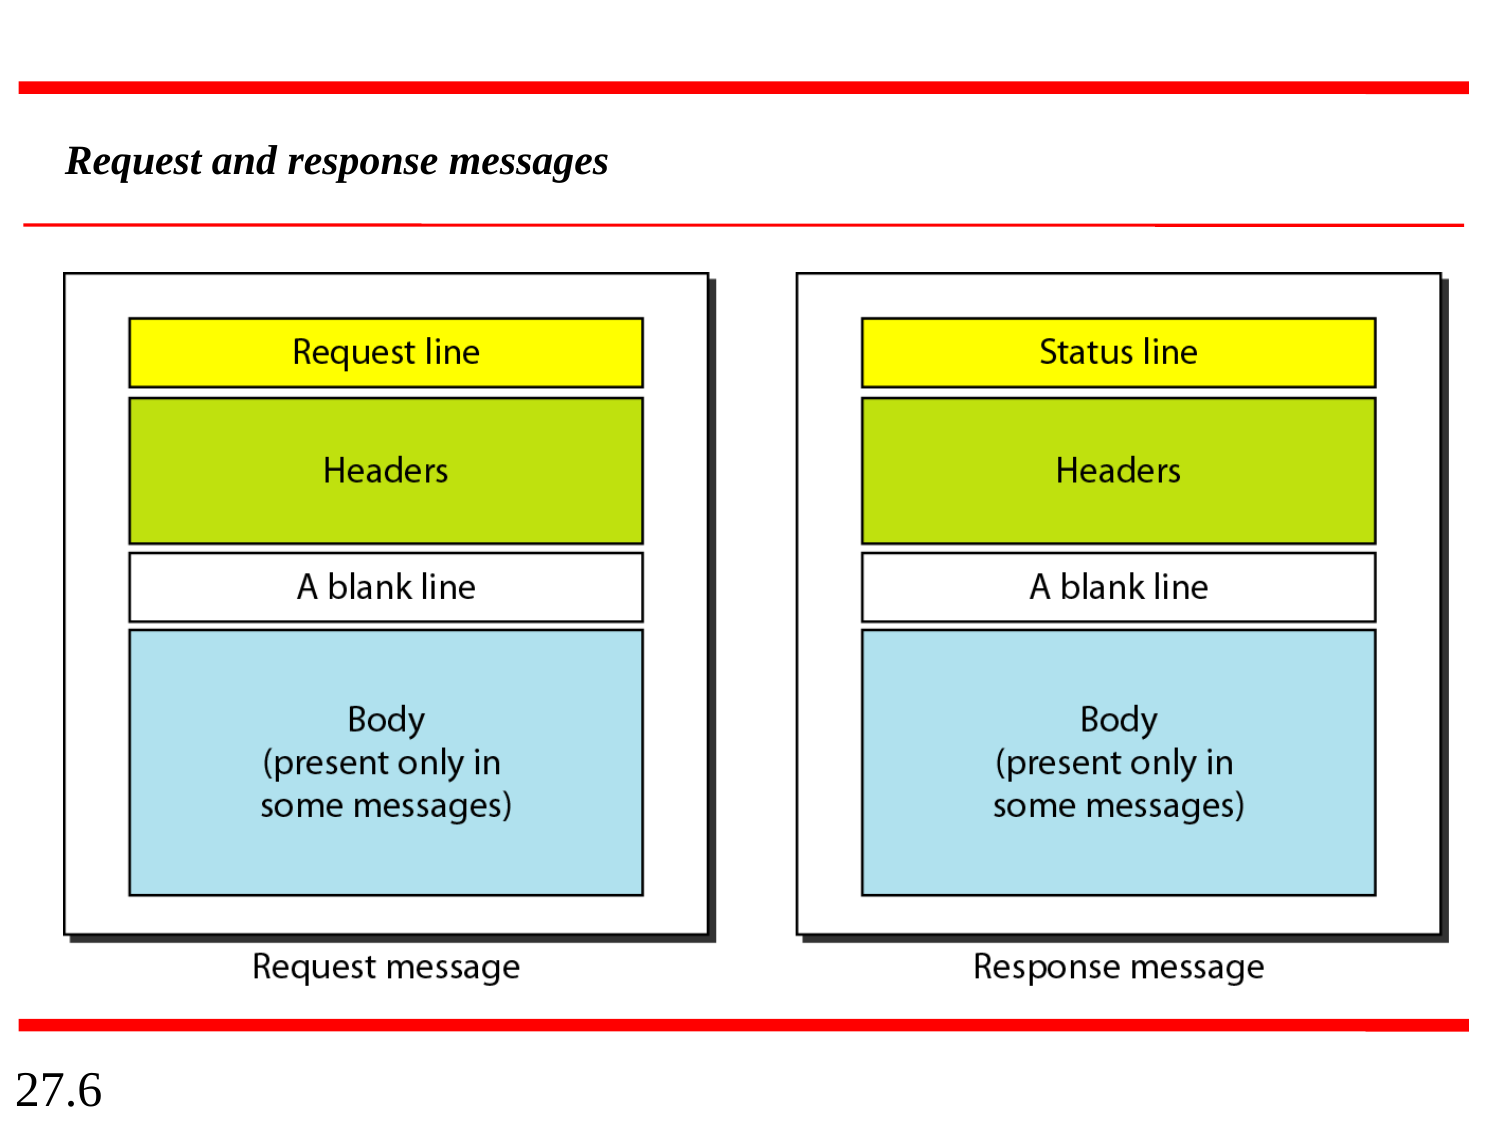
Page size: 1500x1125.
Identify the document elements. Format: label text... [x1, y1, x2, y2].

text_box Request and response messages [50, 125, 625, 191]
picture [63, 272, 1450, 988]
